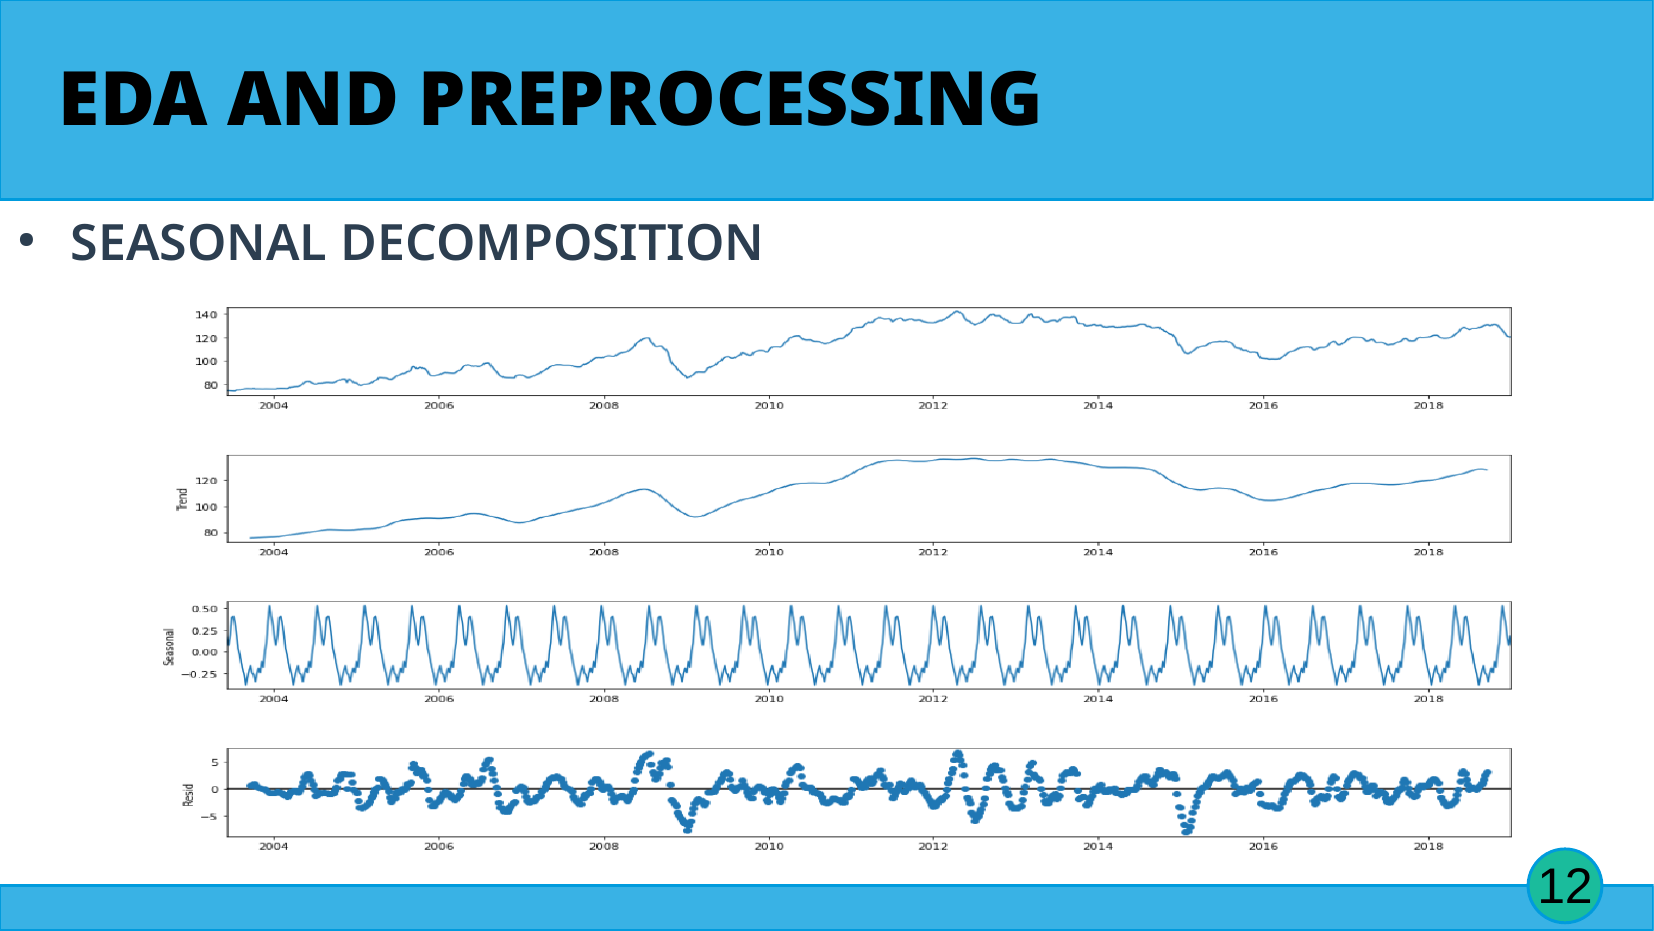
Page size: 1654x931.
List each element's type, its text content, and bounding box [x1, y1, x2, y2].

title EDA AND PREPROCESSING [59, 37, 1595, 155]
list SEASONAL DECOMPOSITION [0, 206, 1654, 886]
picture [147, 295, 1536, 857]
